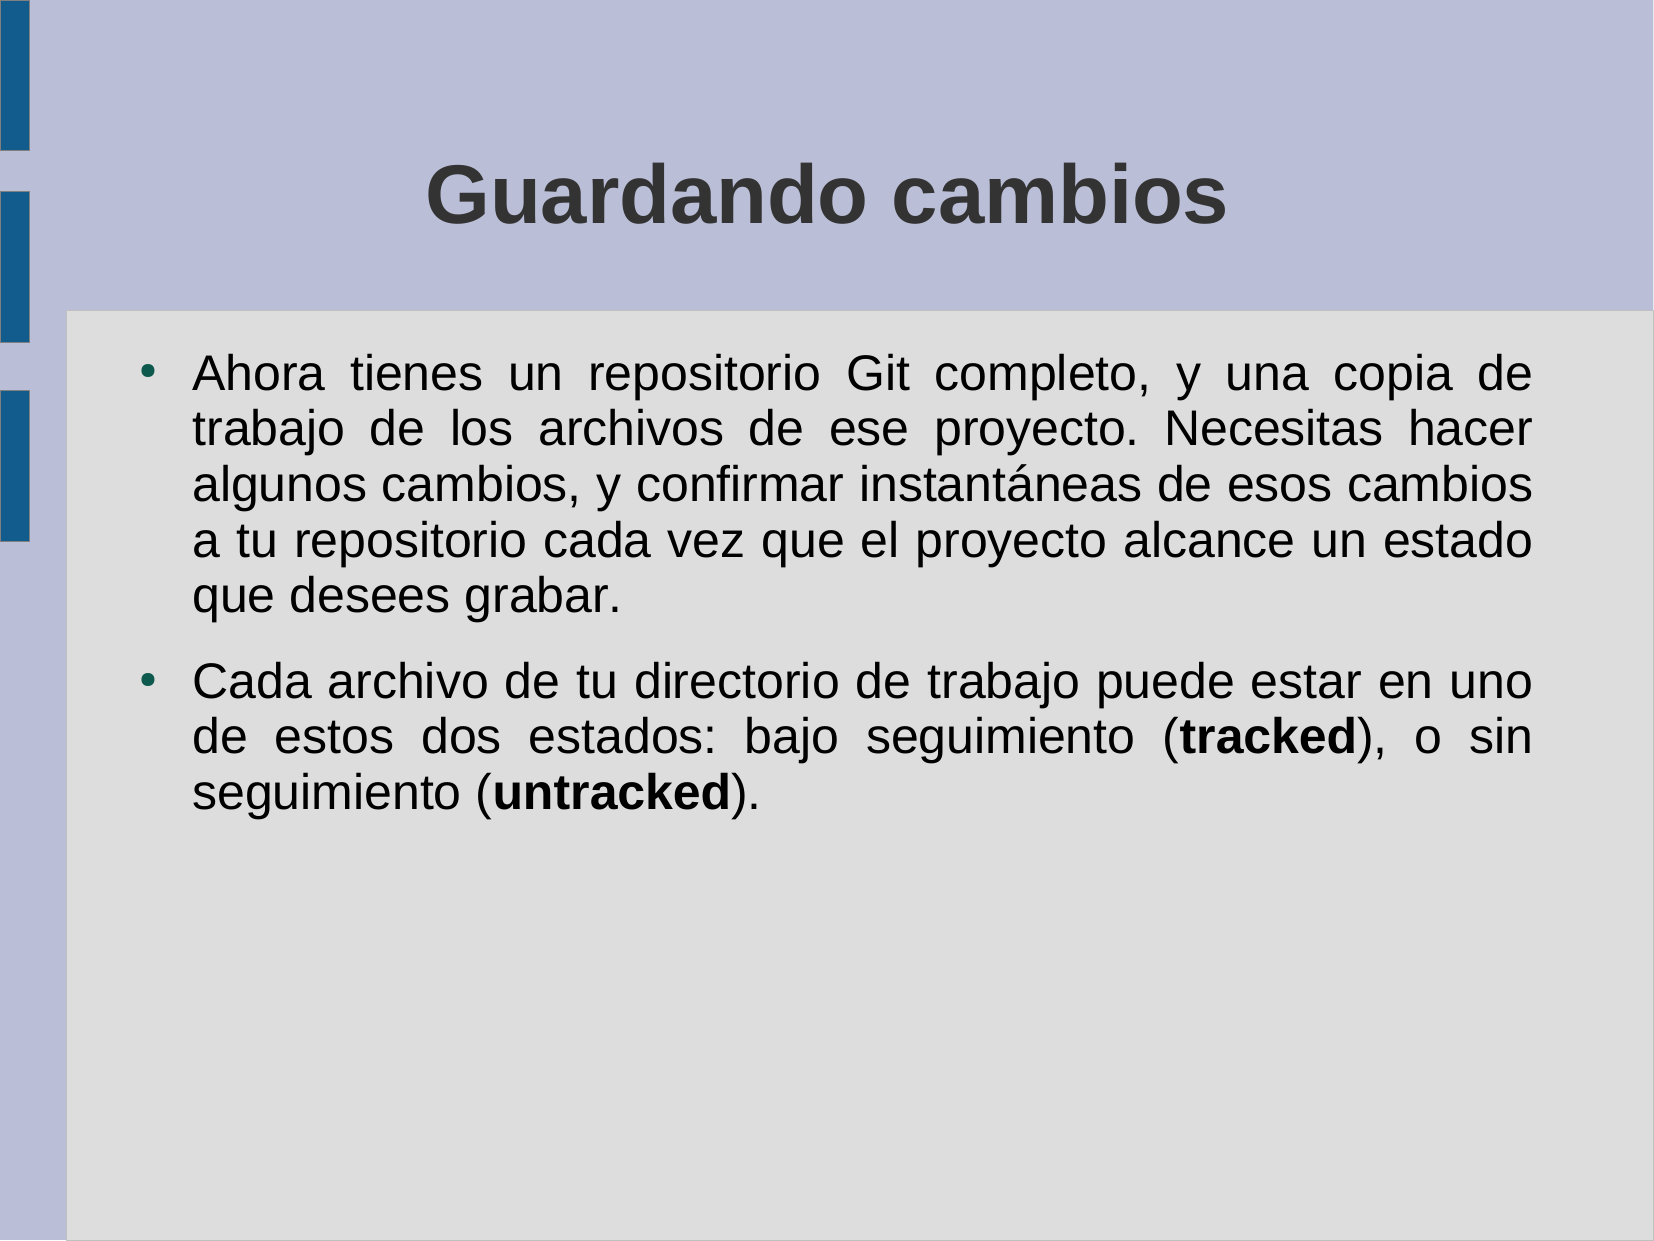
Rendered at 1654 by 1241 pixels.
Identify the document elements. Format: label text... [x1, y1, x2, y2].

title Guardando cambios [121, 91, 1534, 299]
list Ahora tienes un repositorio Git completo, y una copia de trabajo de los archivos de ese proyecto. Necesitas hacer algunos cambios, y confirmar instantáneas de esos cambios a tu repositorio cada vez que el proyecto alcance un estado que desees grabar. Cada archivo de tu directorio de trabajo puede estar en uno de estos dos estados: bajo seguimiento (tracked), o sin seguimiento (untracked). [121, 344, 1534, 1127]
